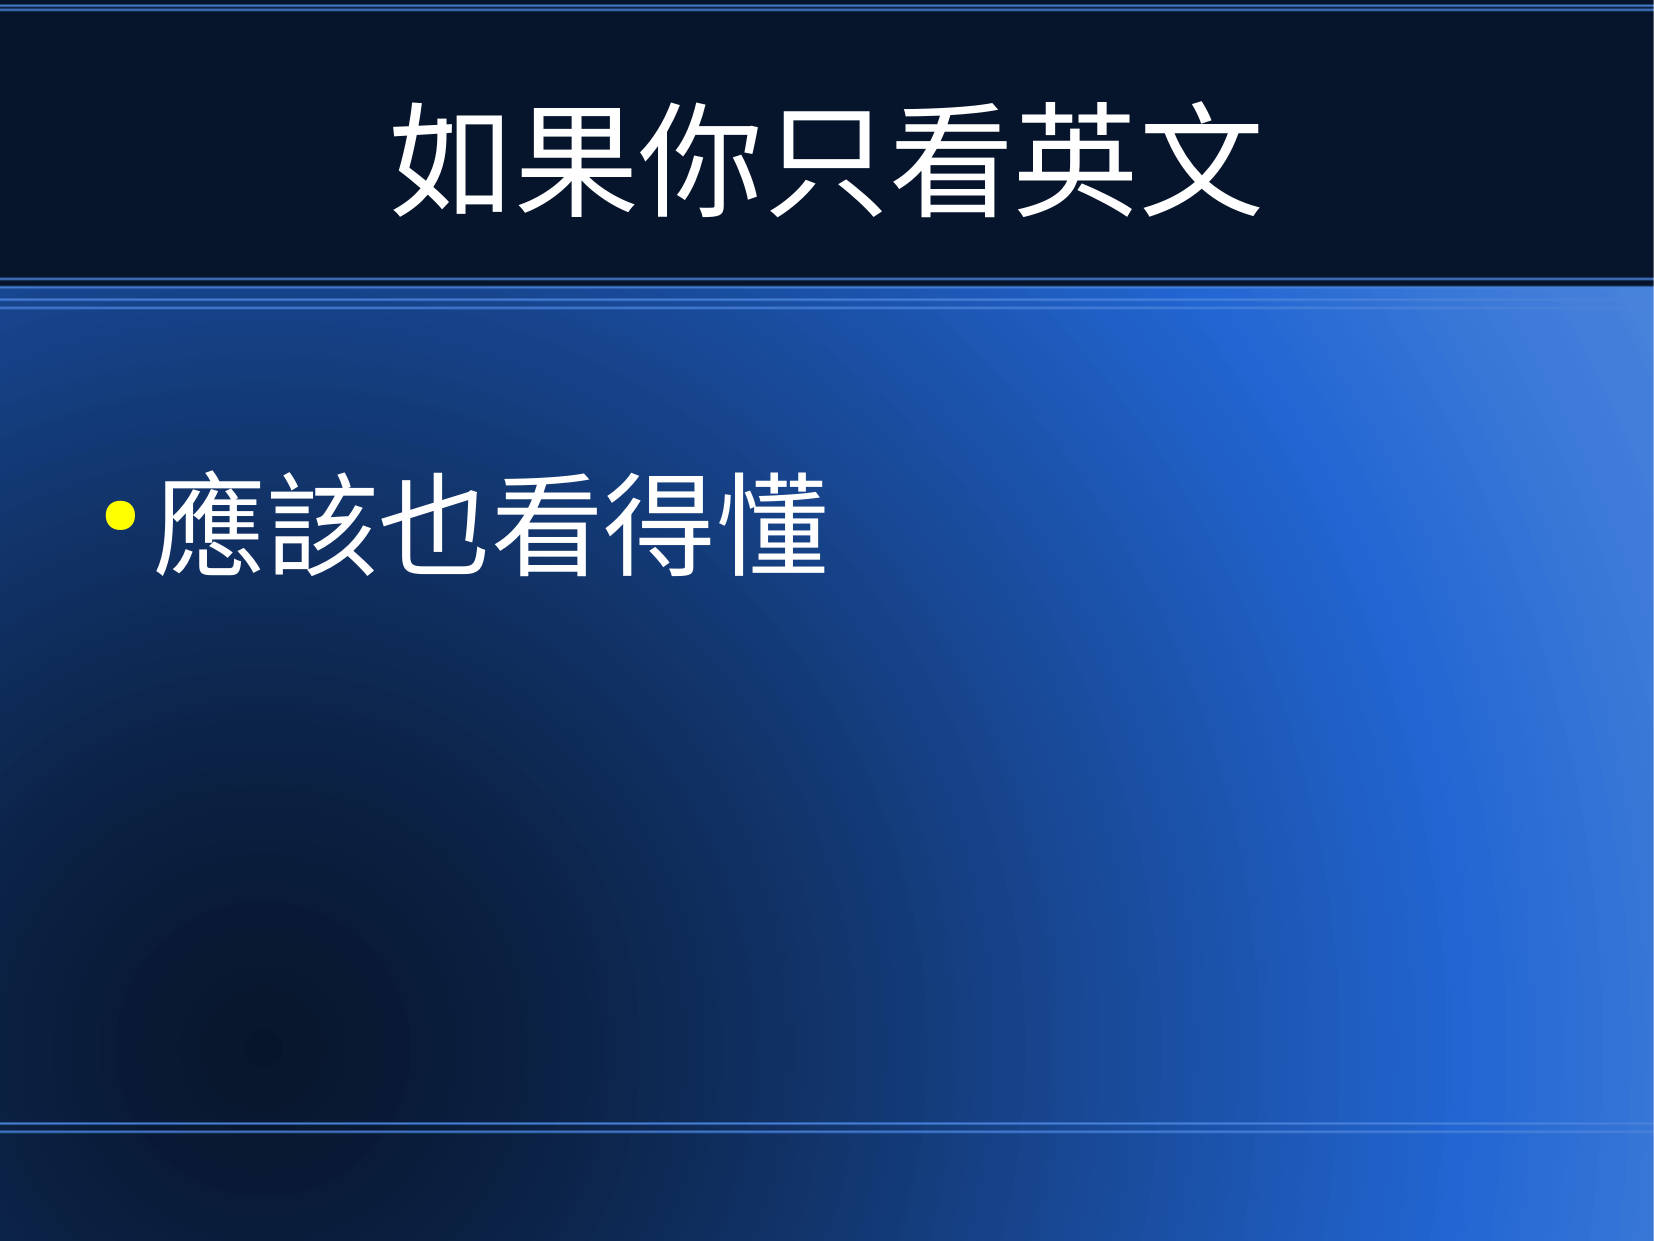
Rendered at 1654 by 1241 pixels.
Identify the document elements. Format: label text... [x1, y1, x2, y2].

list 應該也看得懂 [82, 355, 1571, 1241]
picture [0, 0, 1654, 1241]
title 如果你只看英文 [82, 49, 1571, 257]
